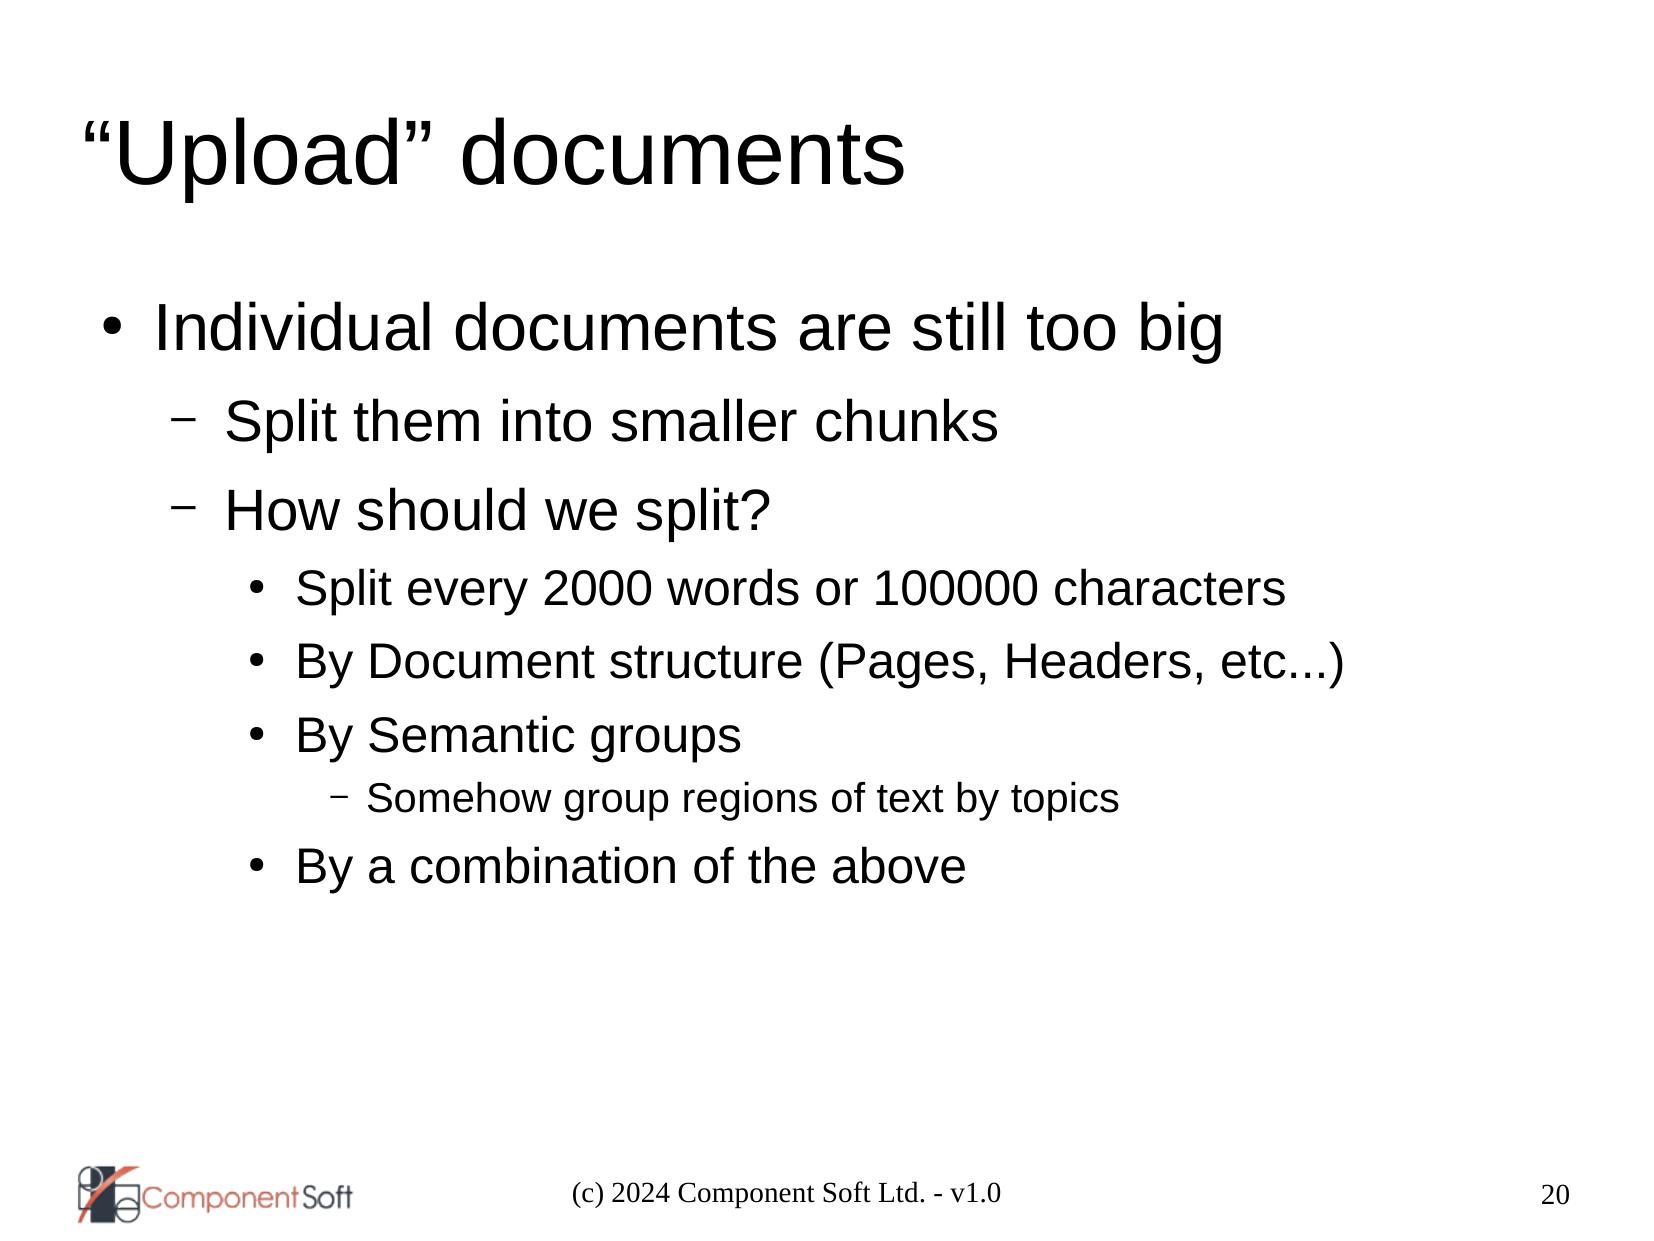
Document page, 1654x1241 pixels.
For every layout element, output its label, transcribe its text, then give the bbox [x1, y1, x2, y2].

title “Upload” documents [82, 49, 1571, 257]
list Individual documents are still too big Split them into smaller chunks How should we split? Split every 2000 words or 100000 characters By Document structure (Pages, Headers, etc...) By Semantic groups Somehow group regions of text by topics By a combination of the above [82, 290, 1571, 1010]
picture [75, 1162, 357, 1227]
